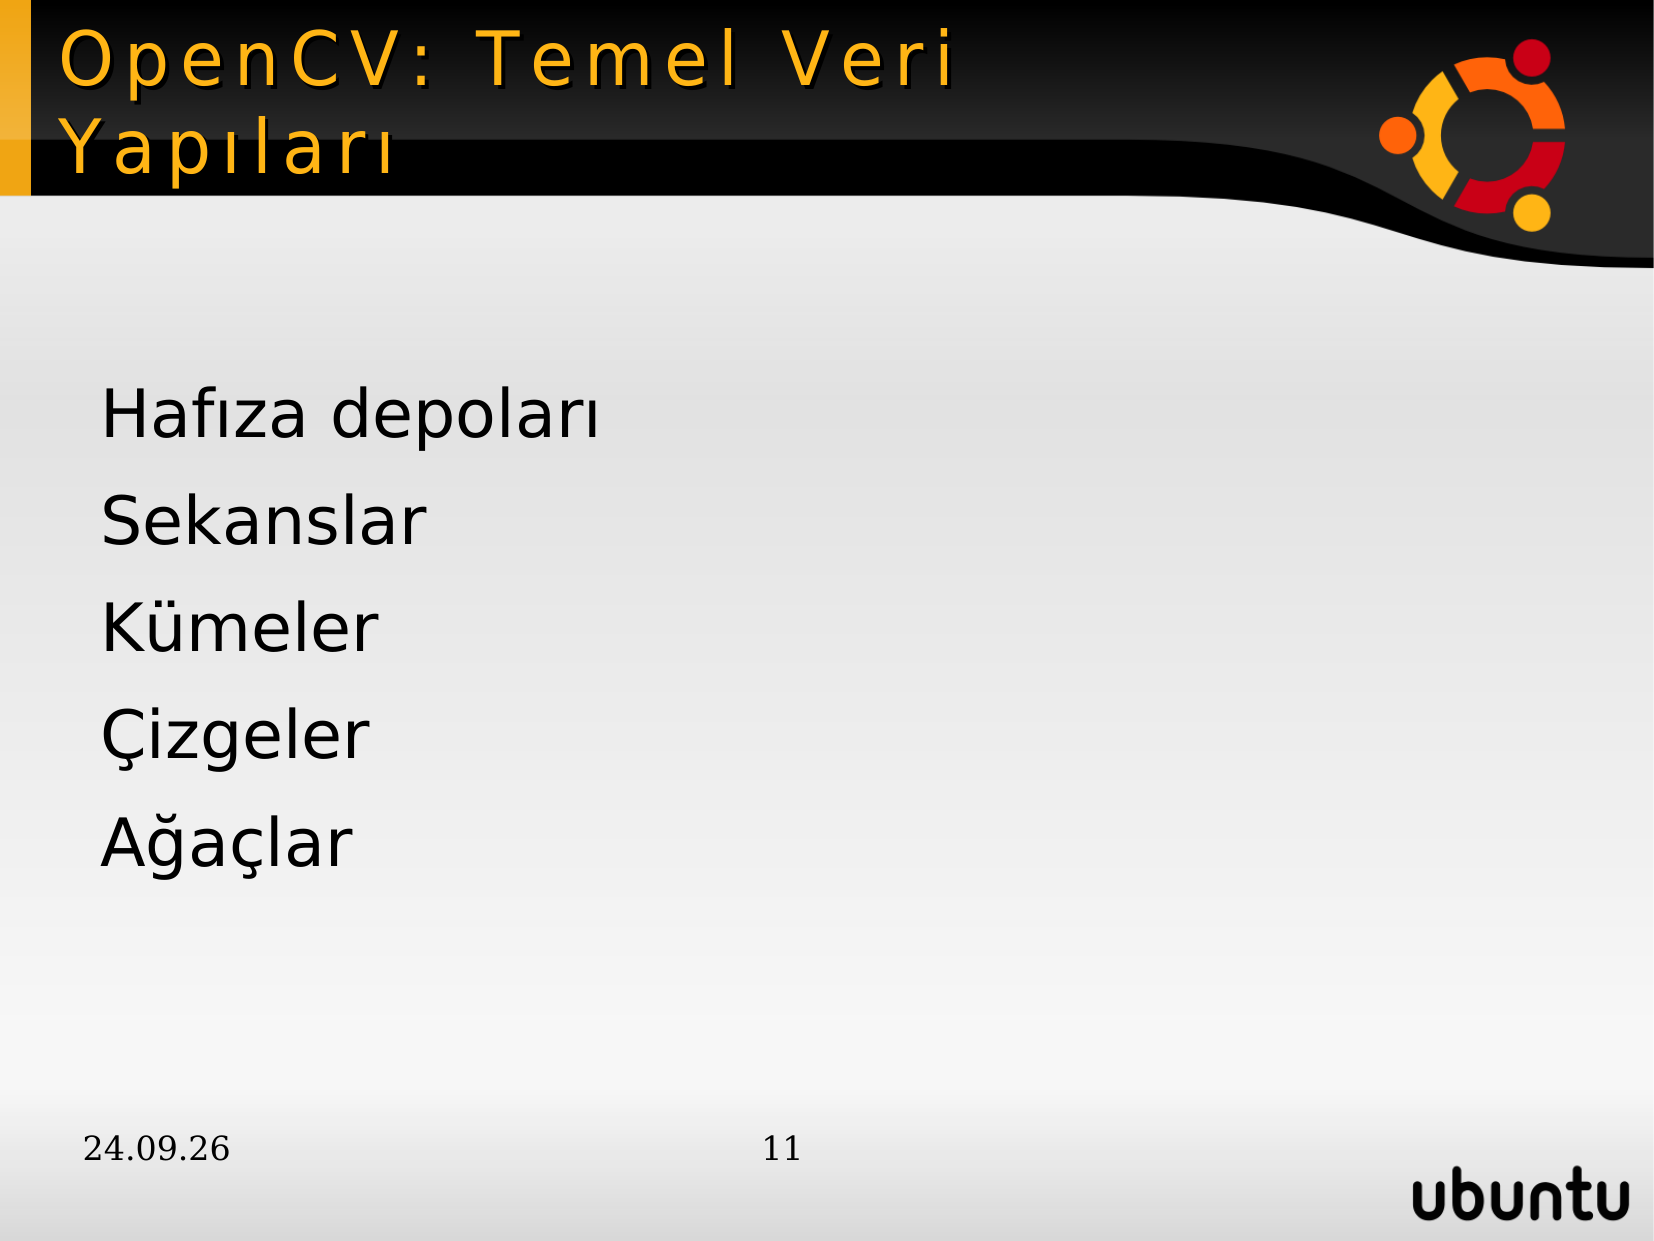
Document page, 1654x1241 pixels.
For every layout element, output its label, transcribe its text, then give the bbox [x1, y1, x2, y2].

list Hafıza depoları Sekanslar Kümeler Çizgeler Ağaçlar [82, 375, 1571, 1094]
picture [0, 0, 1654, 1241]
title OpenCV: Temel Veri Yapıları [59, 16, 1270, 191]
